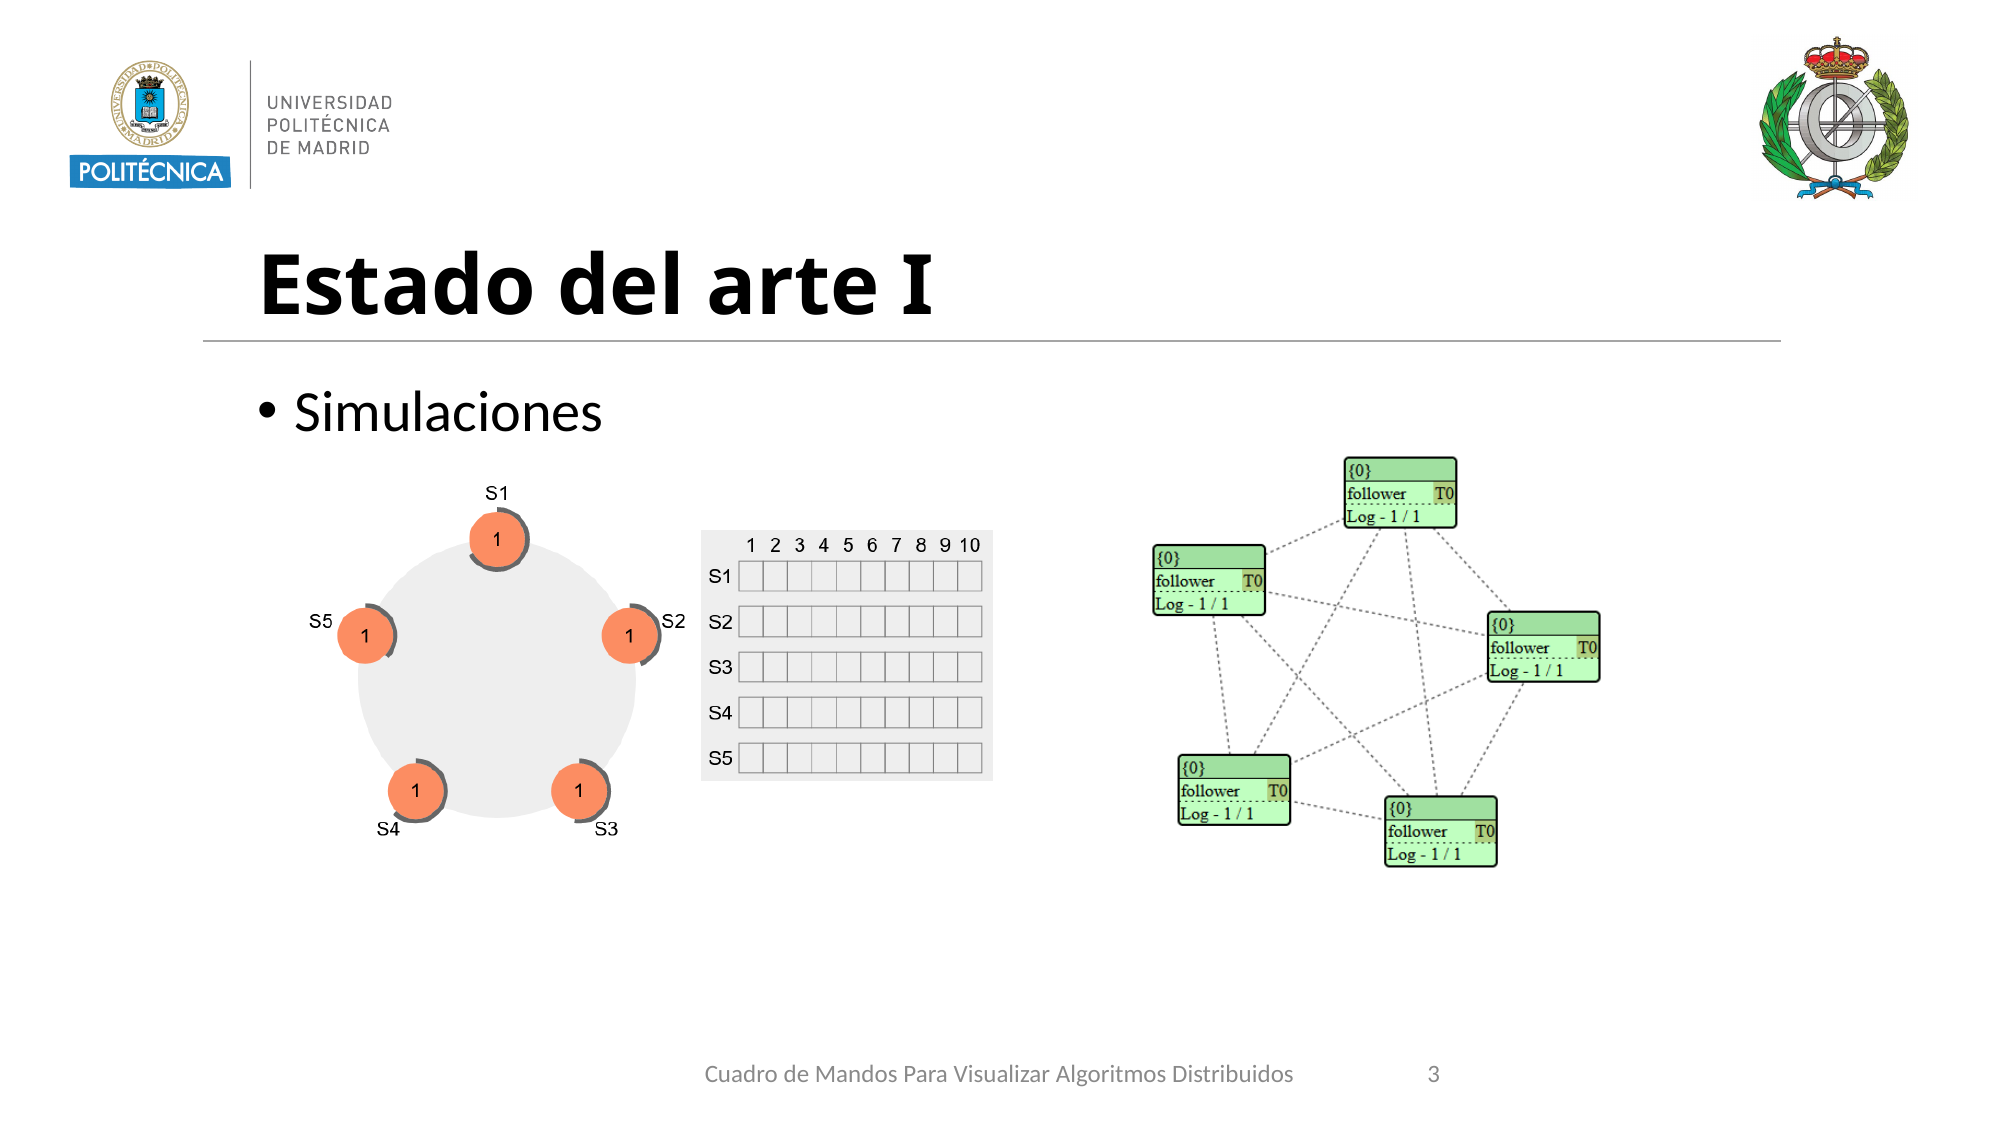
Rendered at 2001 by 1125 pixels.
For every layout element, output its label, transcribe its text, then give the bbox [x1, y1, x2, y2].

text_box Cuadro de Mandos Para Visualizar Algoritmos Distribuidos [662, 1042, 1338, 1103]
title Estado del arte I [242, 197, 1968, 378]
text_box [1412, 1042, 1863, 1103]
list Simulaciones [242, 374, 1752, 1013]
picture [48, 34, 436, 215]
picture [1147, 450, 1605, 873]
picture [1751, 34, 1918, 201]
picture [305, 475, 1001, 848]
